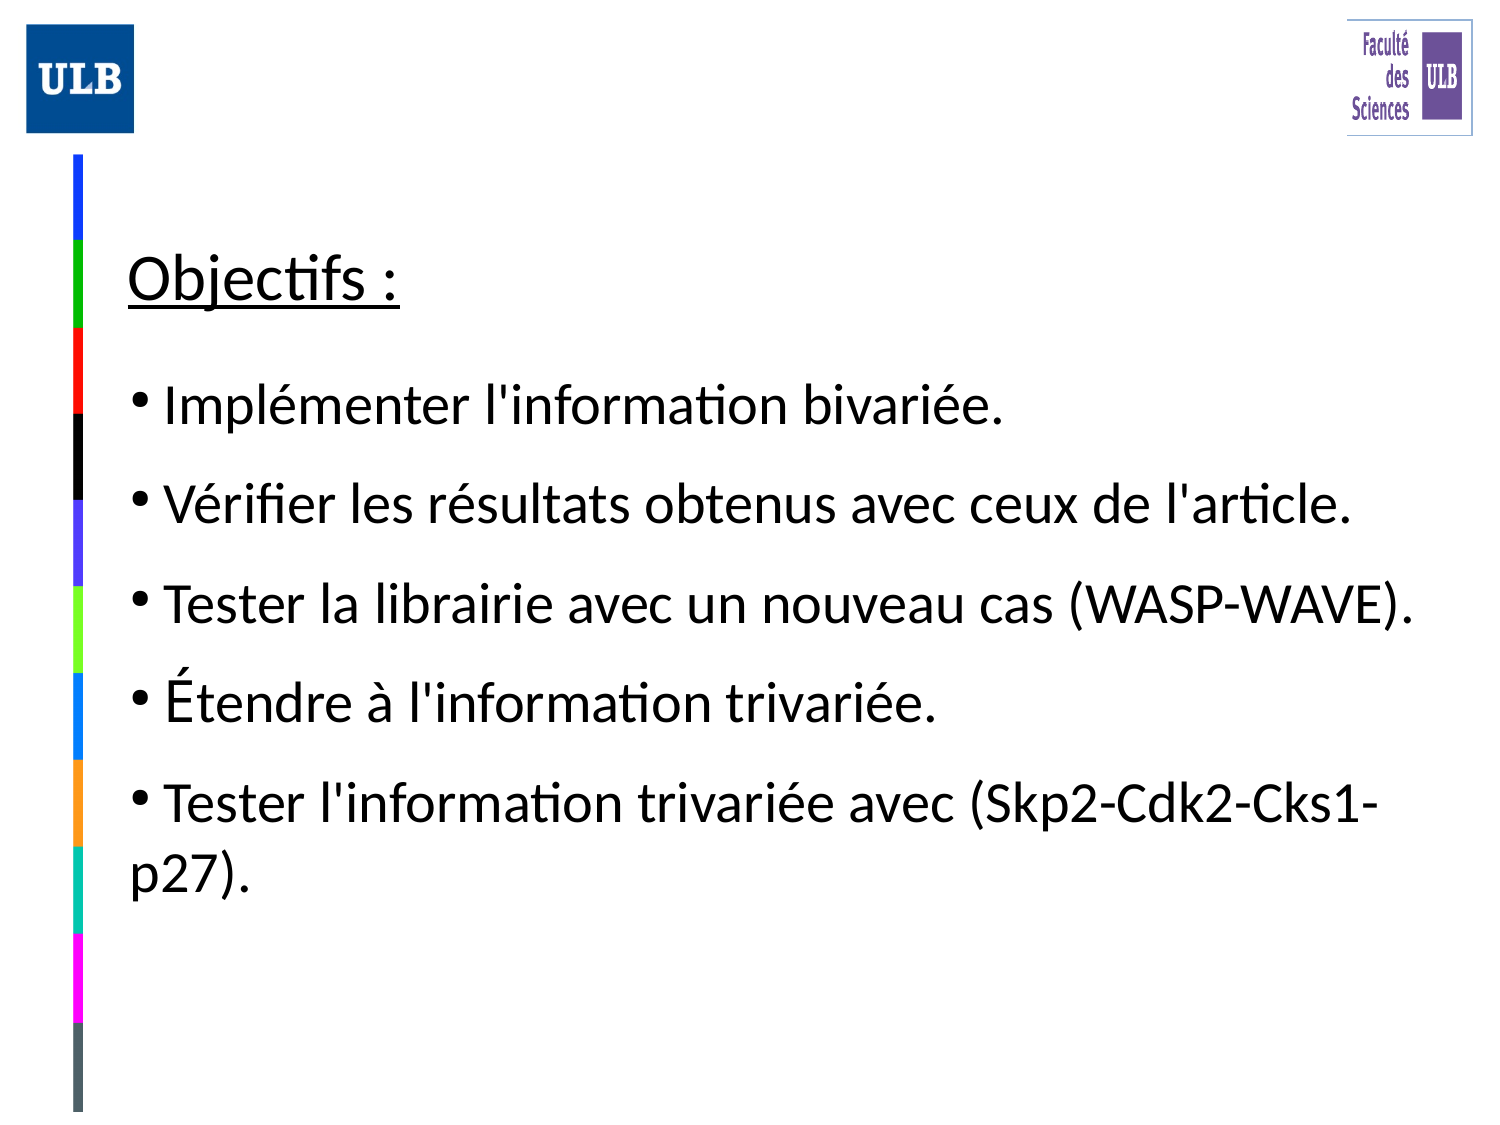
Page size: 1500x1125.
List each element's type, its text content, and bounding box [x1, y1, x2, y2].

picture [1345, 21, 1471, 135]
title Objectifs : [112, 153, 1388, 395]
subtitle Implémenter l'information bivariée. Vérifier les résultats obtenus avec ceux de l'article. Tester la librairie avec un nouveau cas (WASP-WAVE). Étendre à l'information trivariée. Tester l'information trivariée avec (Skp2-Cdk2-Cks1-p27). [129, 366, 1477, 1099]
picture [74, 155, 83, 1111]
picture [7, 24, 142, 143]
